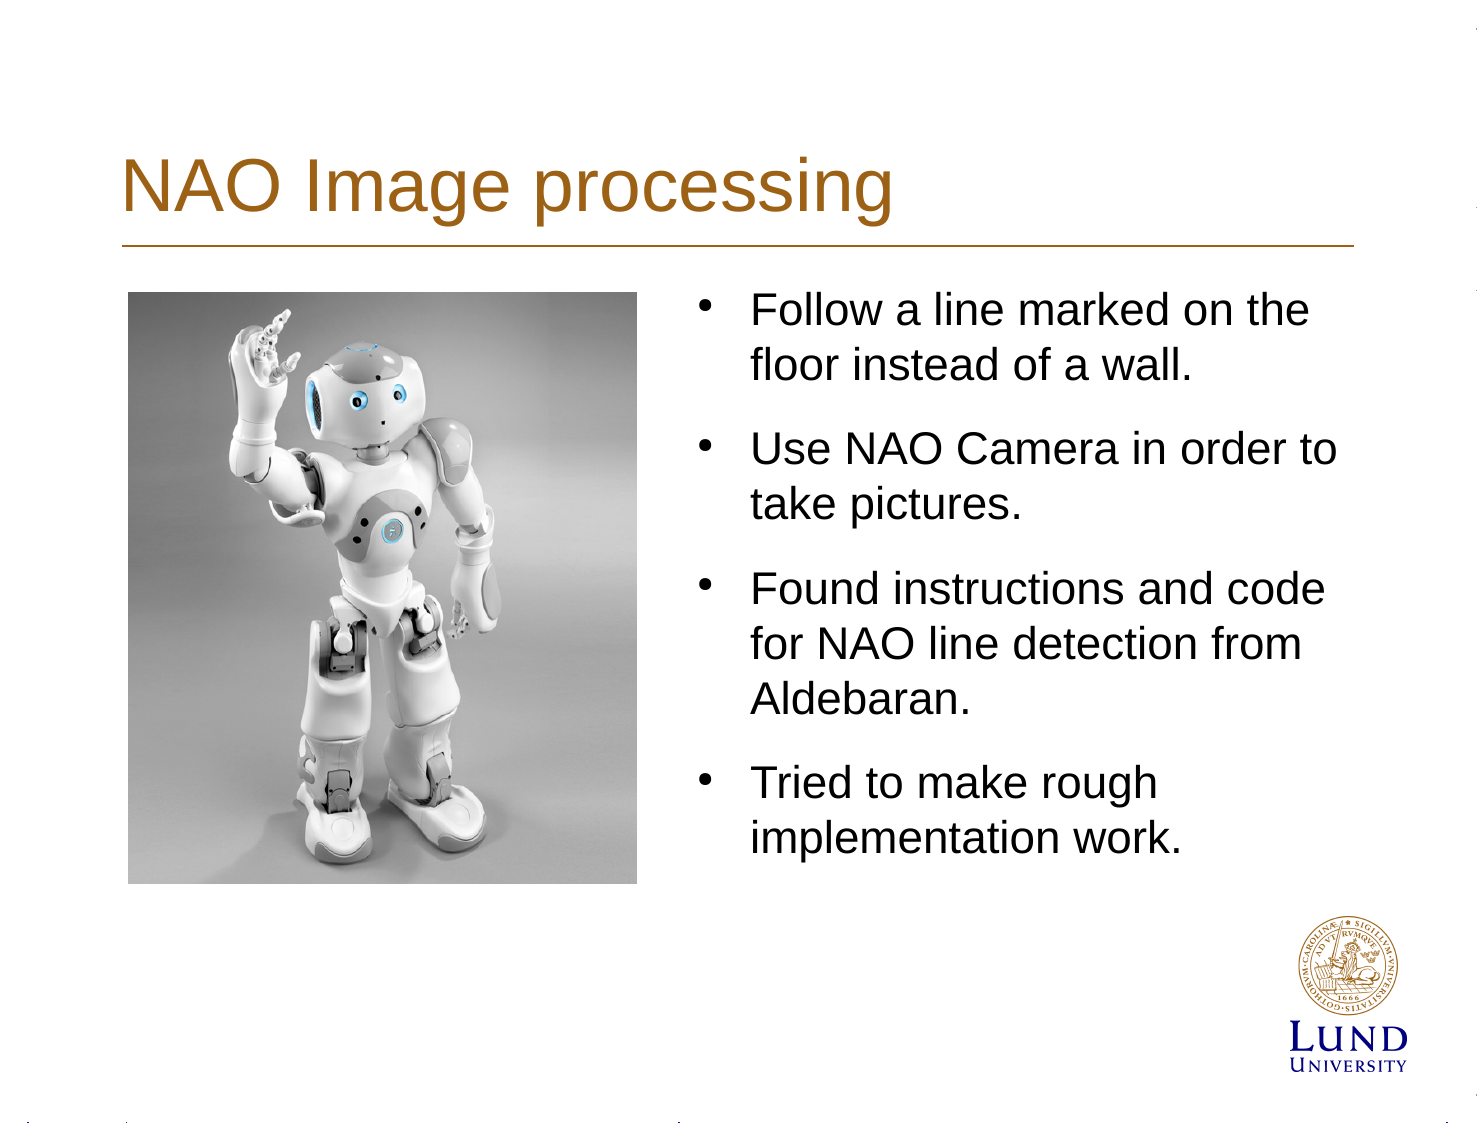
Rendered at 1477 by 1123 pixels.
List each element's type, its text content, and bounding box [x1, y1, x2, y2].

picture [1290, 916, 1407, 1072]
list Follow a line marked on the floor instead of a wall. Use NAO Camera in order to take pictures. Found instructions and code for NAO line detection from Aldebaran. Tried to make rough implementation work. [664, 272, 1356, 849]
list [121, 273, 636, 884]
title NAO Image processing [105, 46, 1354, 234]
picture [128, 292, 637, 884]
